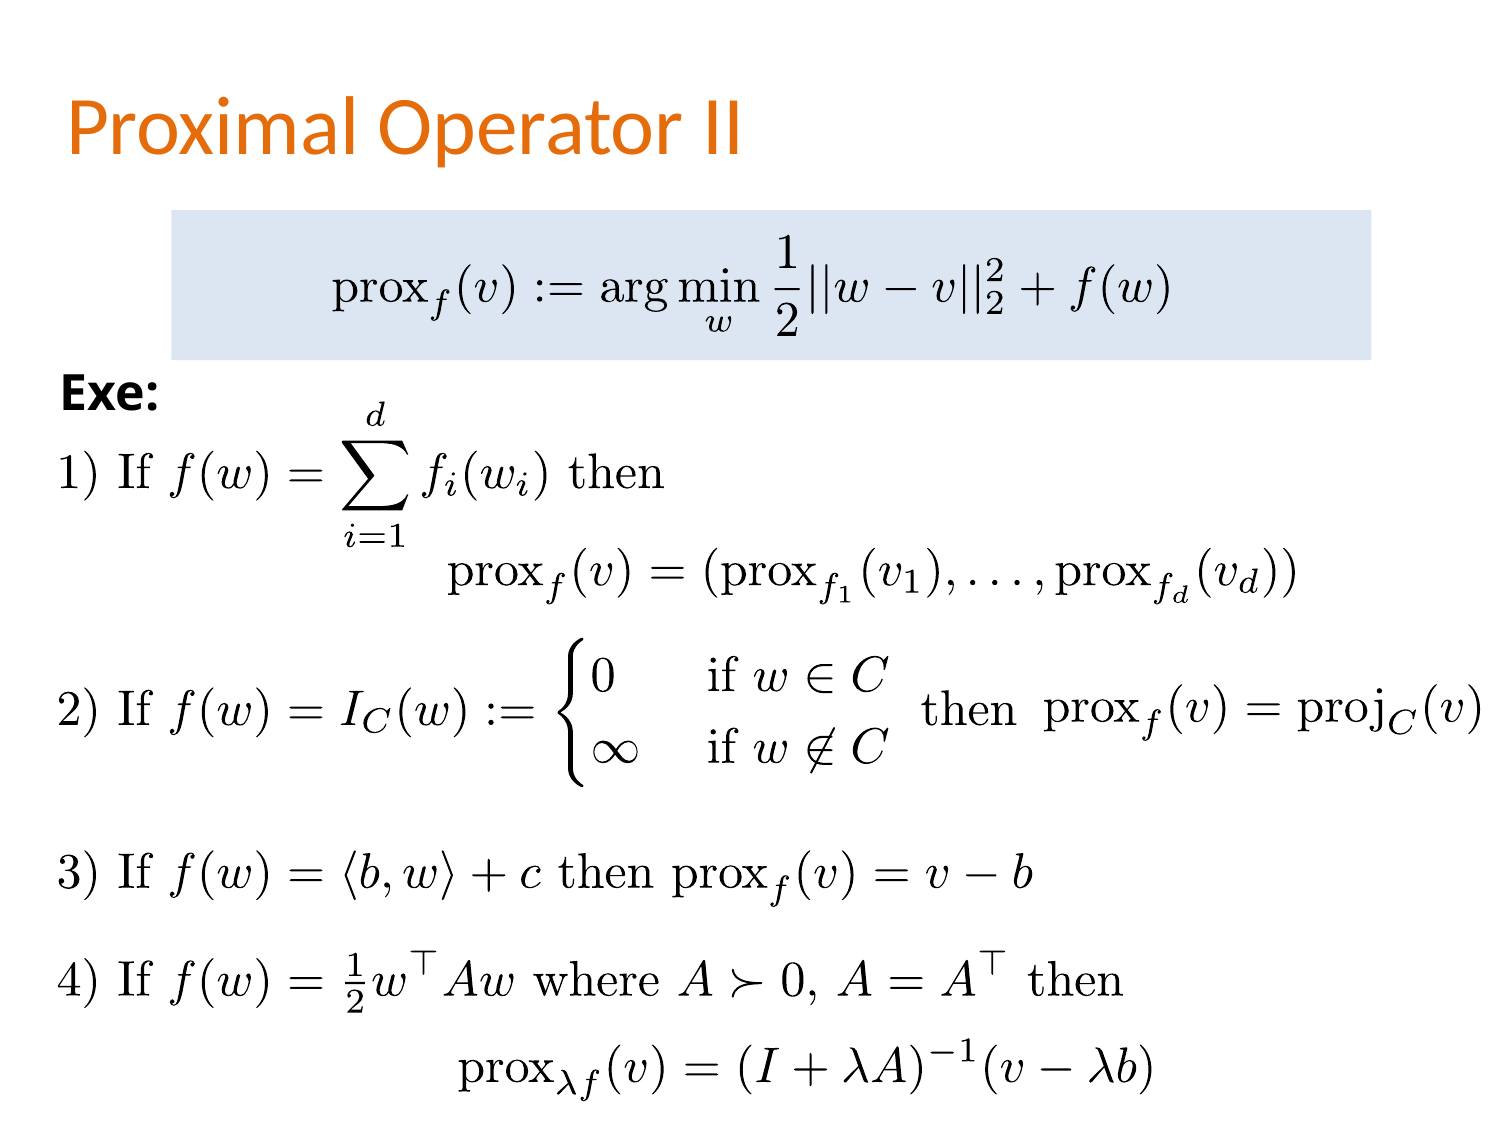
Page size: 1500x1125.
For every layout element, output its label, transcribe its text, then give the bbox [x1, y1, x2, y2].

text_box [1042, 684, 1486, 741]
text_box [56, 637, 1018, 788]
text_box Proximal Operator II [51, 27, 1432, 215]
text_box [56, 950, 1124, 1013]
text_box [171, 215, 1372, 361]
text_box [56, 850, 1034, 907]
text_box [457, 1038, 1157, 1102]
text_box [56, 401, 1300, 605]
text_box Exe: [45, 349, 185, 436]
